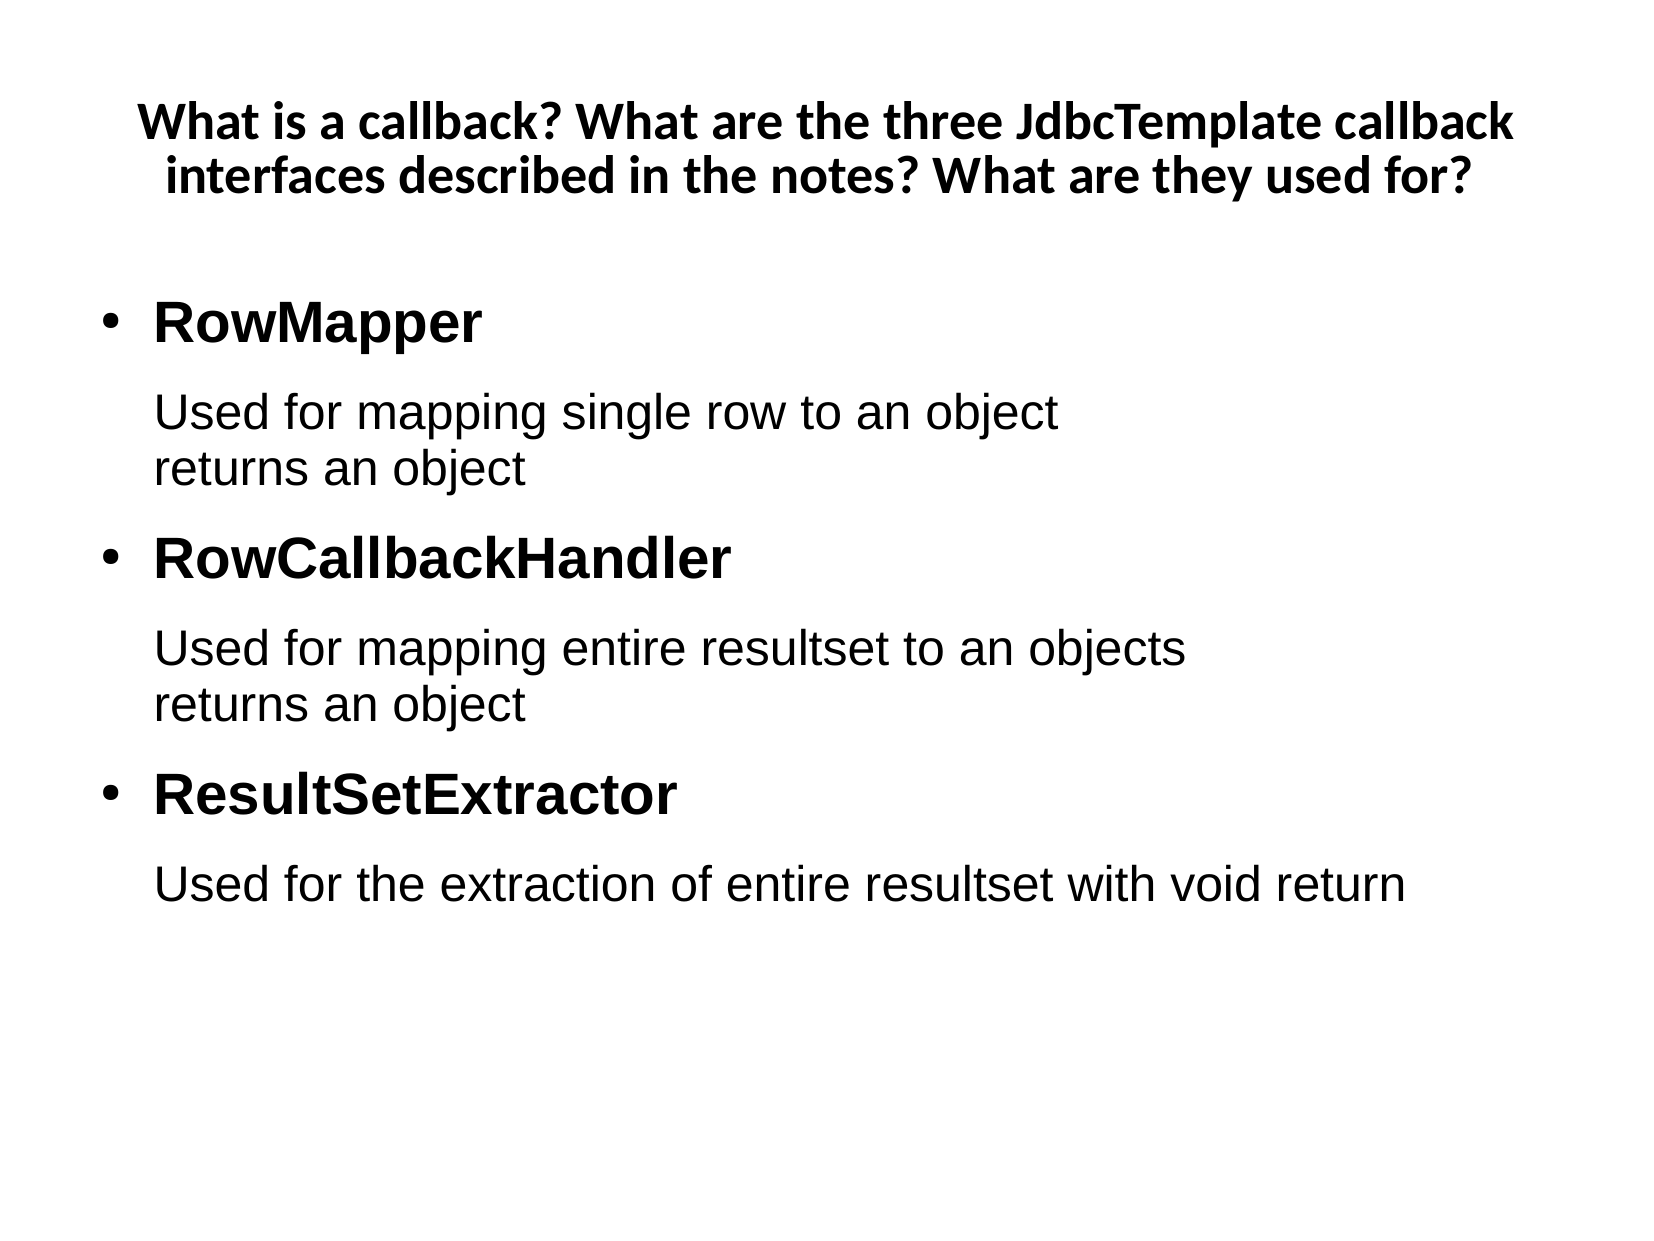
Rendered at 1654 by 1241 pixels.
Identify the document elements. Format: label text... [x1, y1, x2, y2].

list RowMapper Used for mapping single row to an object returns an object RowCallbackHandler Used for mapping entire resultset to an objects returns an object ResultSetExtractor Used for the extraction of entire resultset with void return [82, 290, 1571, 1010]
title What is a callback? What are the three JdbcTemplate callback interfaces described in the notes? What are they used for? [82, 49, 1571, 257]
